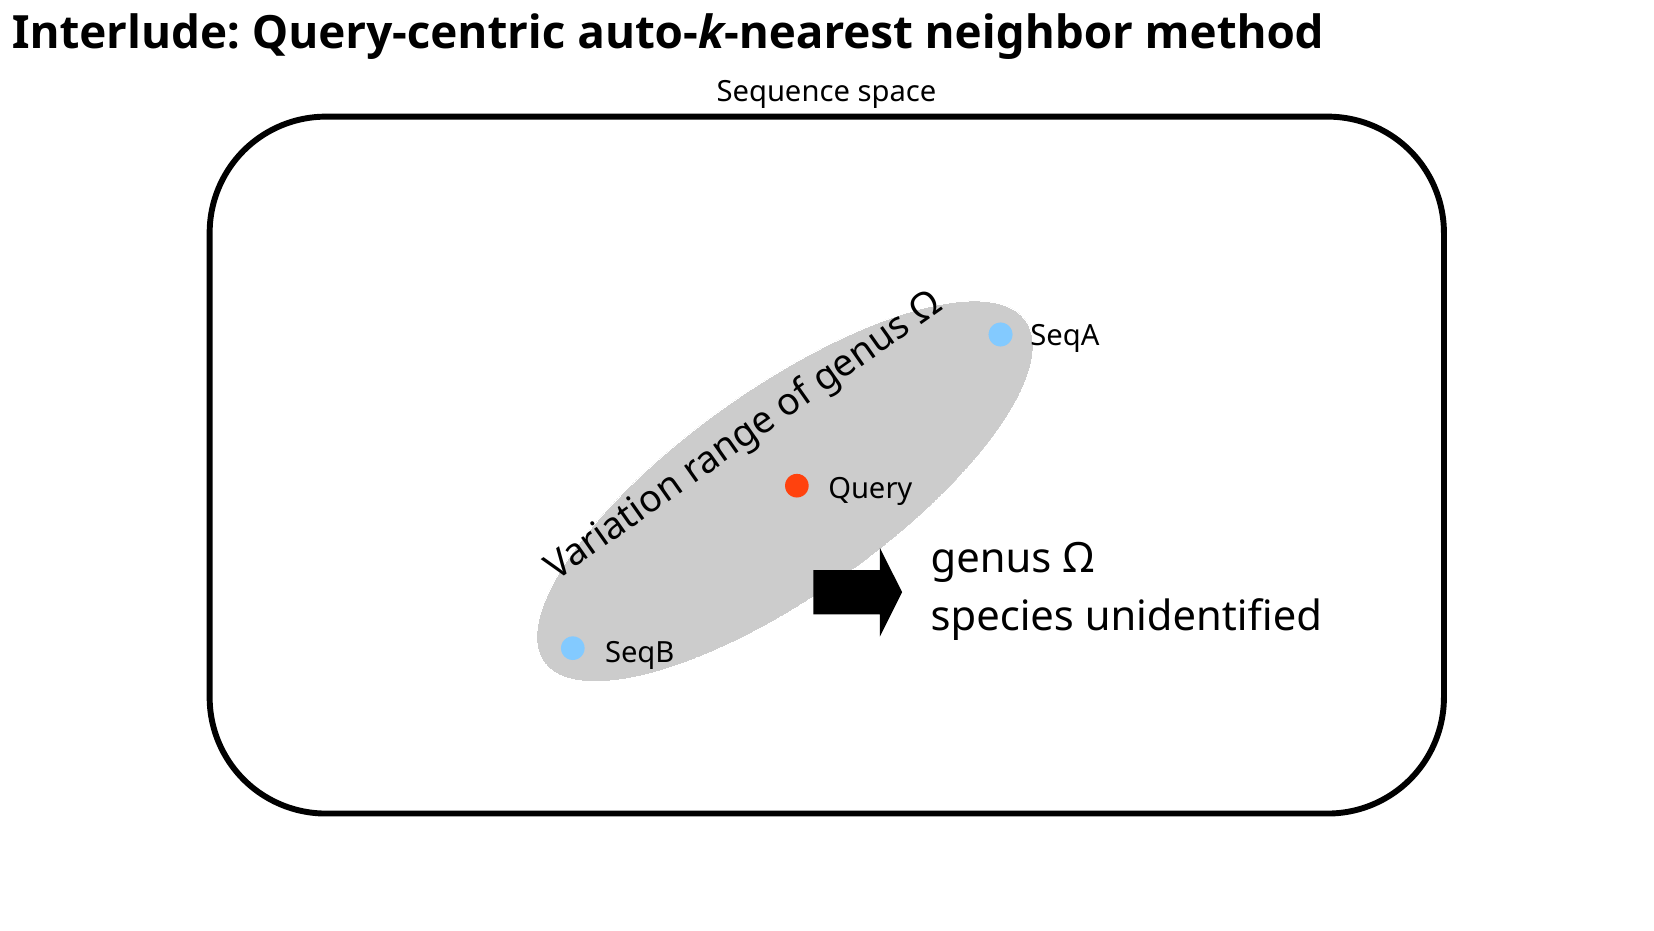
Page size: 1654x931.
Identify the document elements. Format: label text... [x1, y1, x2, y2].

text_box Query [813, 459, 928, 516]
title Interlude: Query-centric auto-k-nearest neighbor method [281, 120, 1372, 130]
text_box Variation range of genus Ω [516, 259, 969, 606]
text_box SeqA [1015, 306, 1115, 363]
text_box SeqB [590, 624, 690, 680]
text_box [536, 300, 1032, 682]
title Interlude: Query-centric auto-k-nearest neighbor method [11, 0, 1642, 130]
text_box Sequence space [701, 62, 952, 113]
text_box genus Ω species unidentified [915, 520, 1381, 650]
